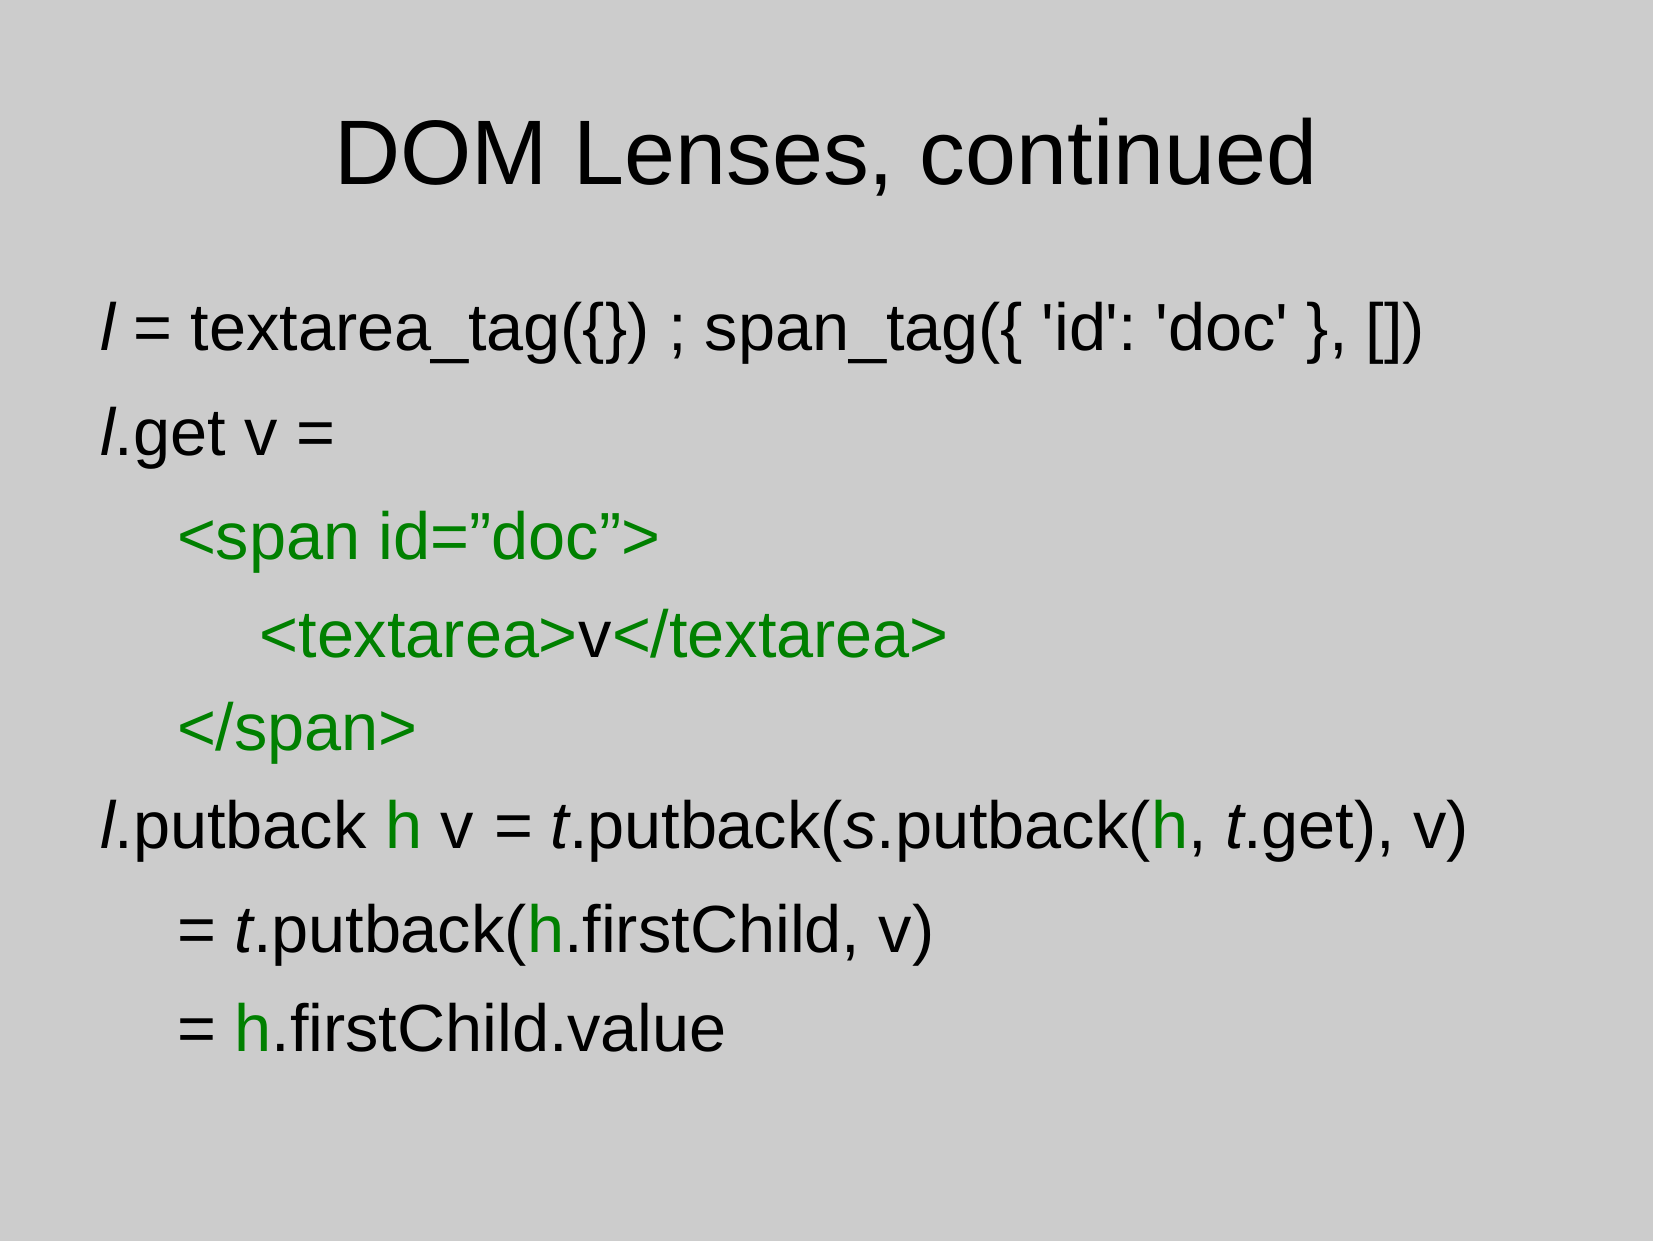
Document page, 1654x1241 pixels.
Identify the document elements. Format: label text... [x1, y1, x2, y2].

title DOM Lenses, continued [82, 49, 1571, 257]
list l = textarea_tag({}) ; span_tag({ 'id': 'doc' }, []) l.get v = <span id=”doc”> <textarea>v</textarea> </span> l.putback h v = t.putback(s.putback(h, t.get), v) = t.putback(h.firstChild, v) = h.firstChild.value [82, 290, 1571, 1109]
